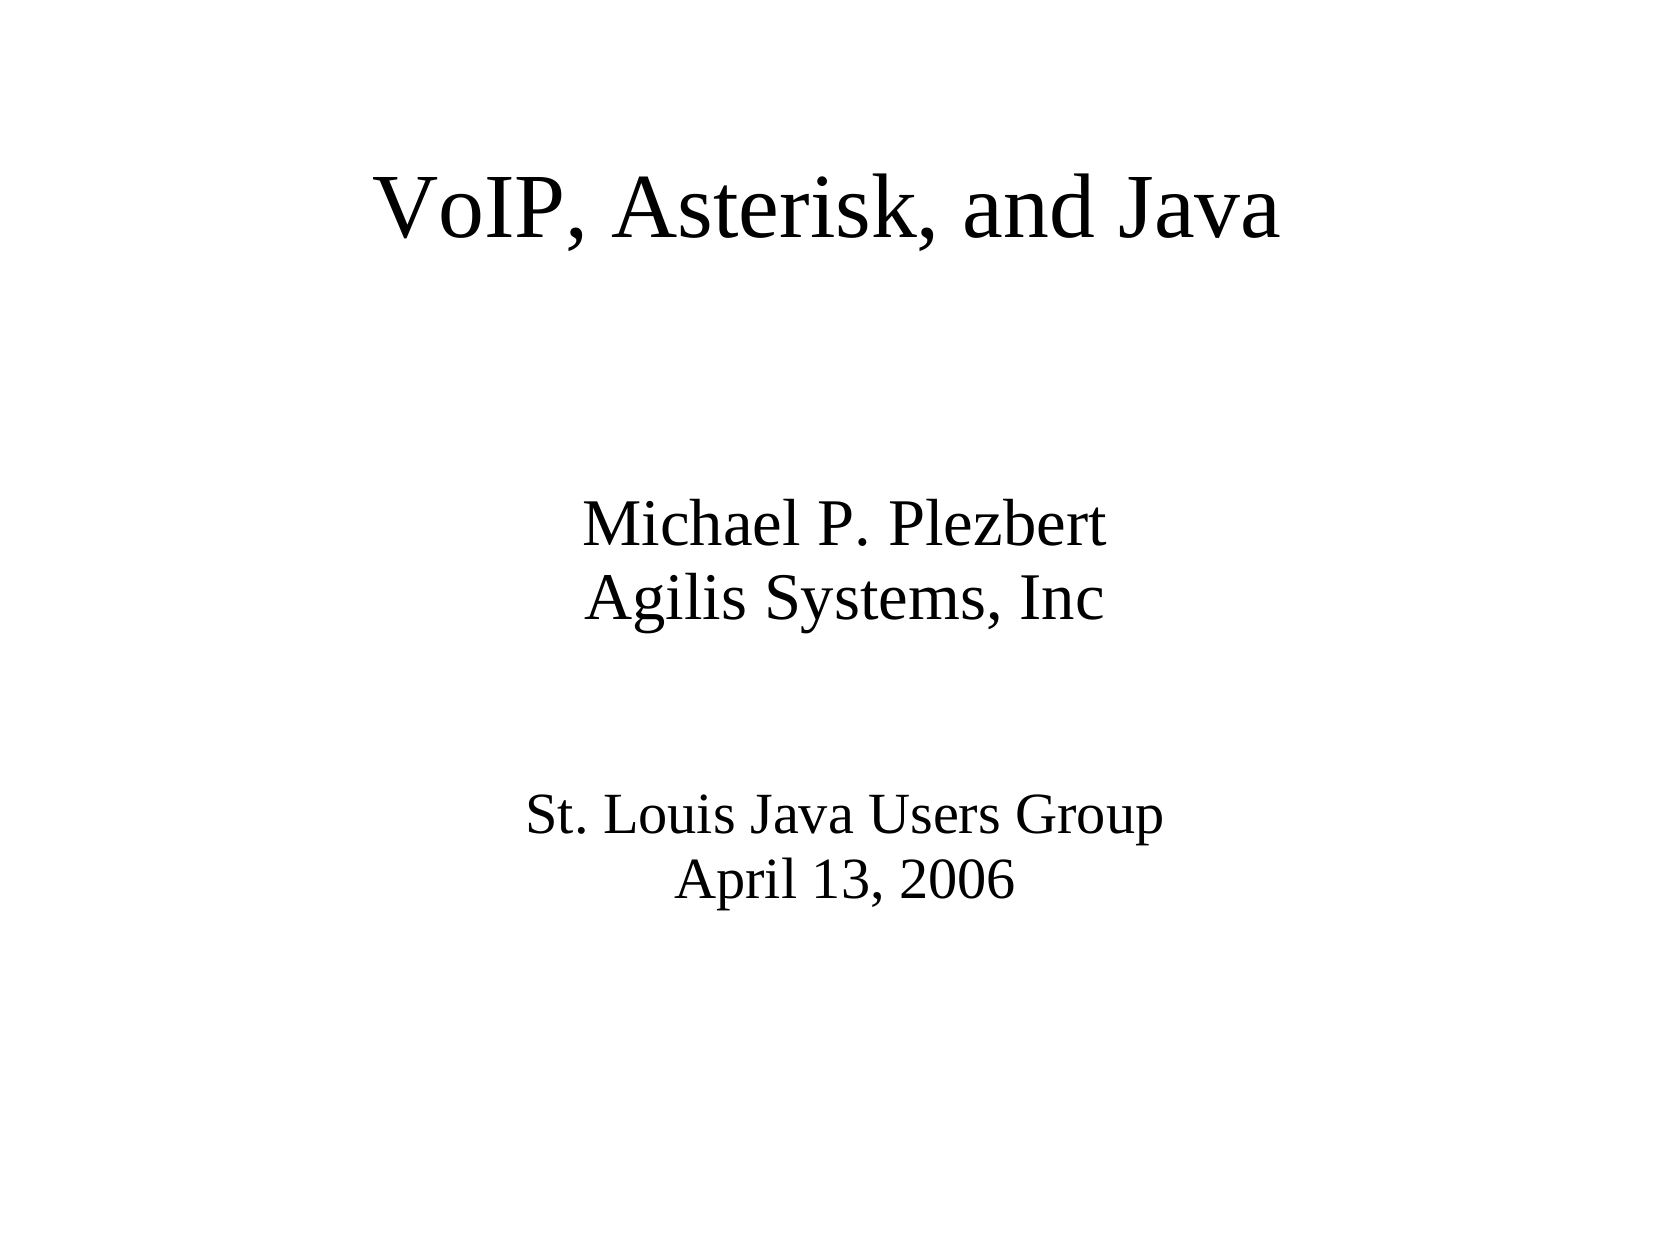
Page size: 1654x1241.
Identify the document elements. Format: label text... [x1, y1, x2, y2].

title VoIP, Asterisk, and Java [121, 102, 1534, 311]
subtitle Michael P. Plezbert Agilis Systems, Inc St. Louis Java Users Group April 13, 2006 [121, 344, 1534, 1127]
